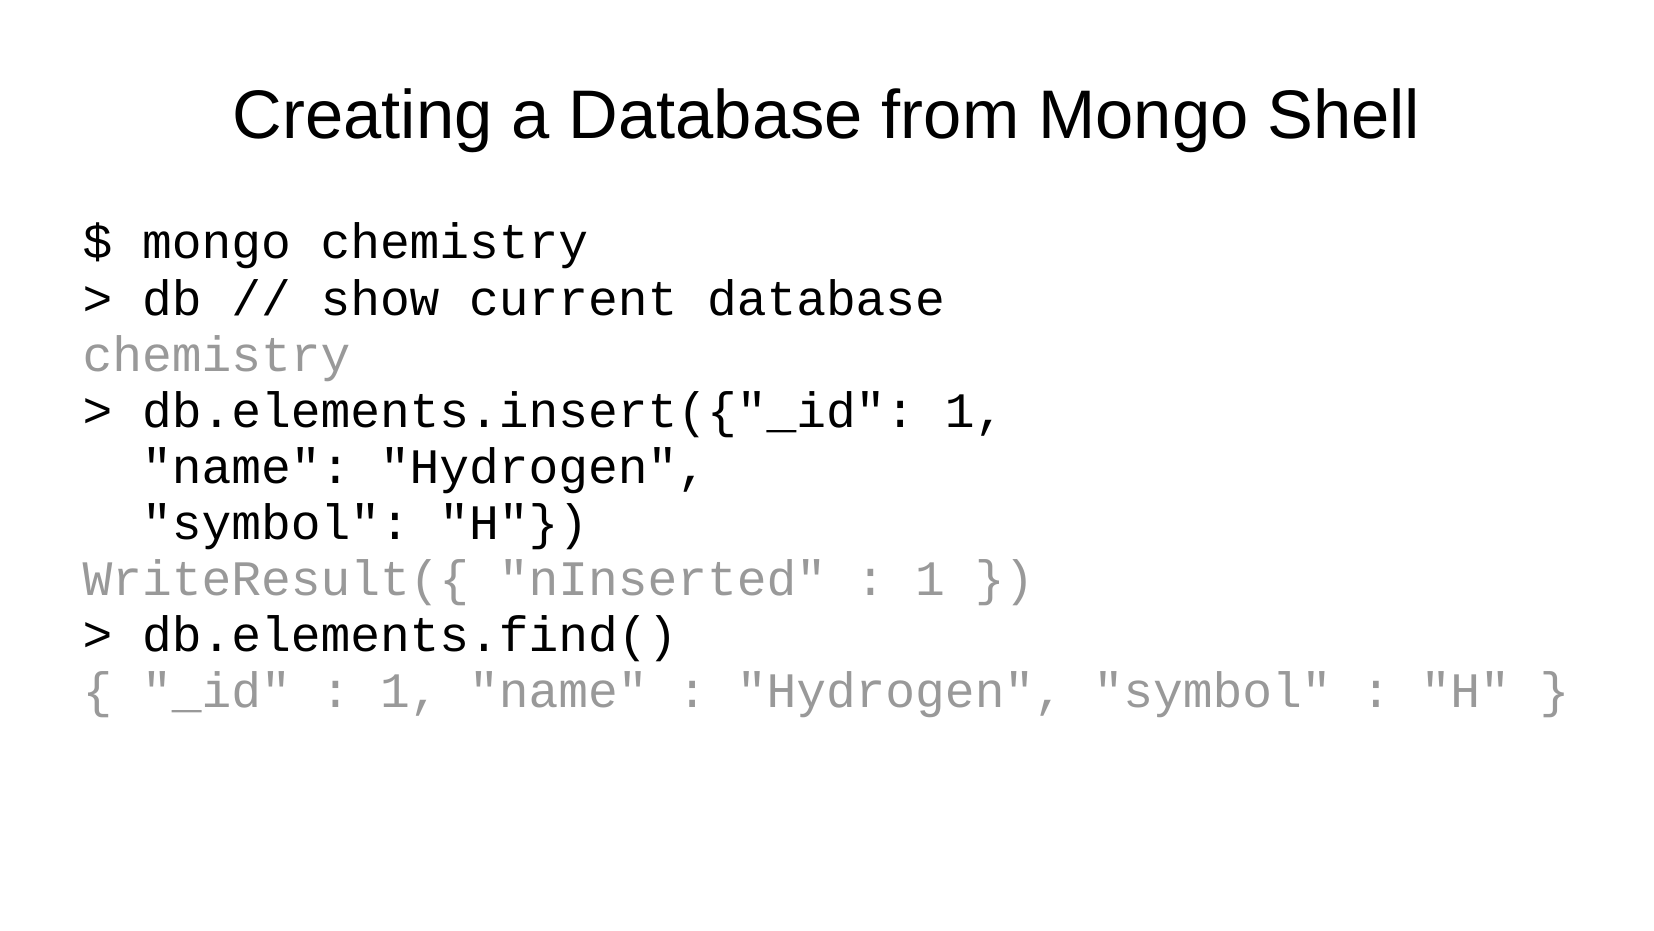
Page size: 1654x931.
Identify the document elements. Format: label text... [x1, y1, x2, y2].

list $ mongo chemistry > db // show current database chemistry > db.elements.insert({"_id": 1, "name": "Hydrogen", "symbol": "H"}) WriteResult({ "nInserted" : 1 }) > db.elements.find() { "_id" : 1, "name" : "Hydrogen", "symbol" : "H" } [82, 217, 1571, 758]
title Creating a Database from Mongo Shell [82, 37, 1571, 193]
